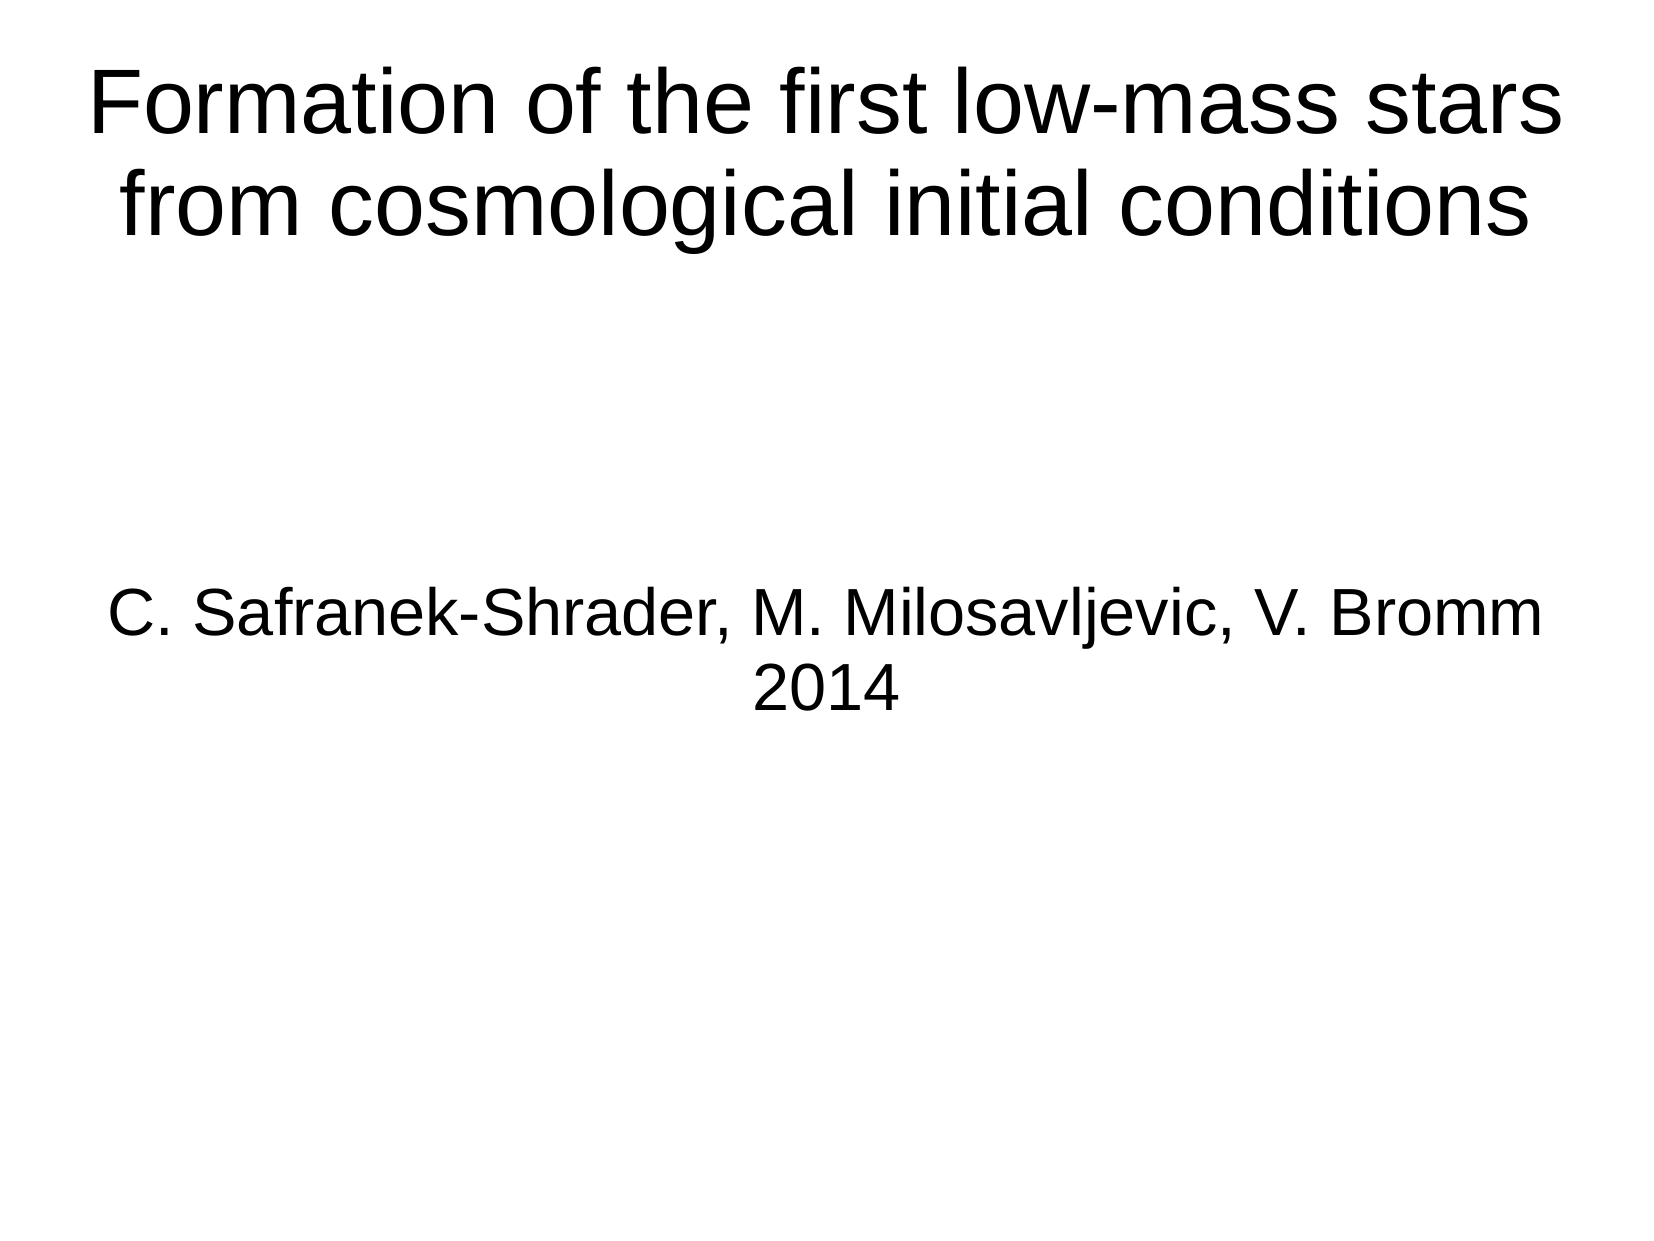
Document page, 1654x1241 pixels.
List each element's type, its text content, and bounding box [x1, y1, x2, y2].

title Formation of the first low-mass stars from cosmological initial conditions [82, 49, 1571, 257]
subtitle C. Safranek-Shrader, M. Milosavljevic, V. Bromm 2014 [82, 290, 1571, 1010]
